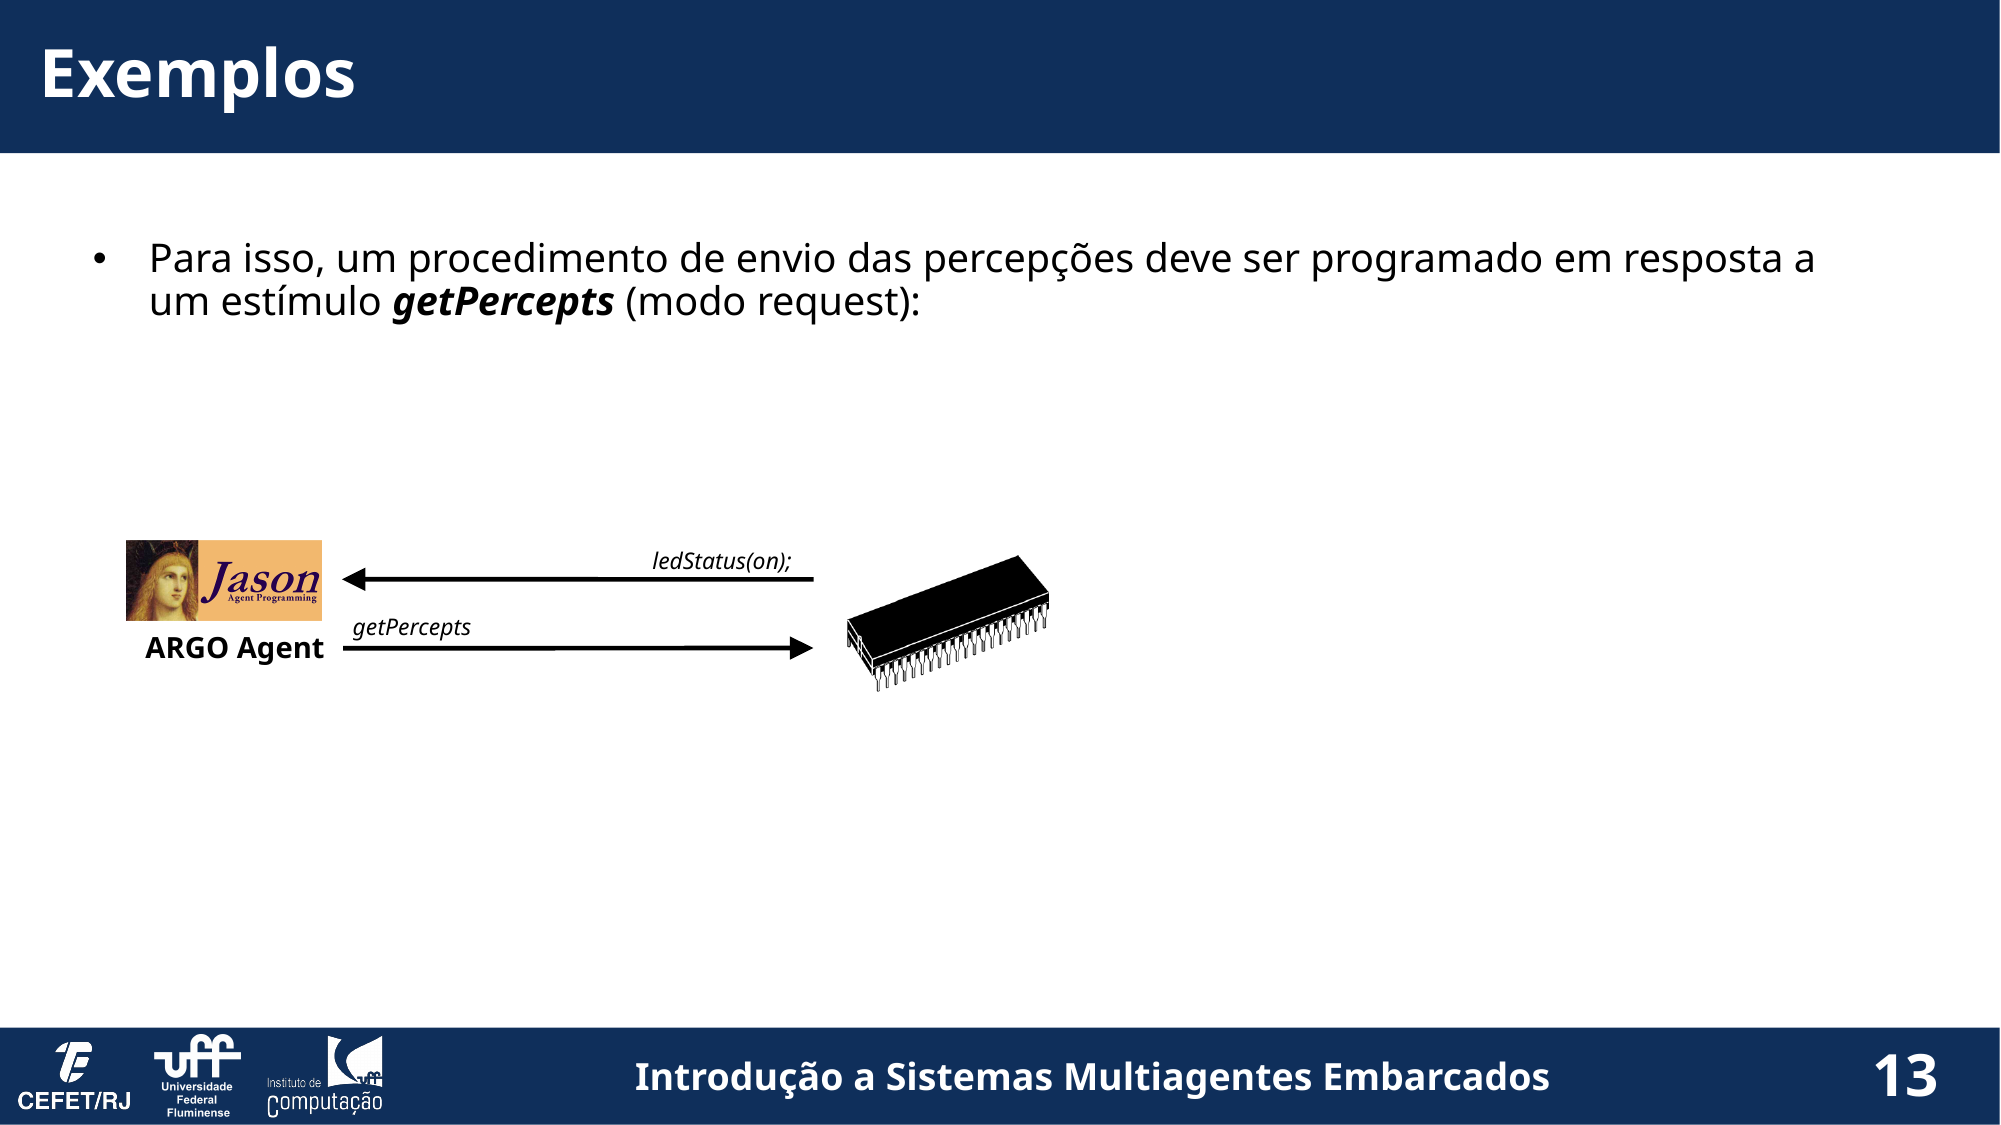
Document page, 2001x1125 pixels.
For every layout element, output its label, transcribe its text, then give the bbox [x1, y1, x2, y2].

picture [126, 540, 322, 621]
picture [18, 1021, 130, 1125]
text_box Para isso, um procedimento de envio das percepções deve ser programado em resposta a um estímulo getPercepts (modo request): [77, 231, 1833, 1006]
picture [847, 555, 1049, 692]
text_box ledStatus(on); [537, 538, 907, 582]
picture [153, 1033, 242, 1122]
text_box getPercepts [328, 605, 496, 648]
picture [265, 1033, 384, 1118]
text_box ARGO Agent [110, 622, 361, 672]
text_box Exemplos [25, 23, 2000, 119]
